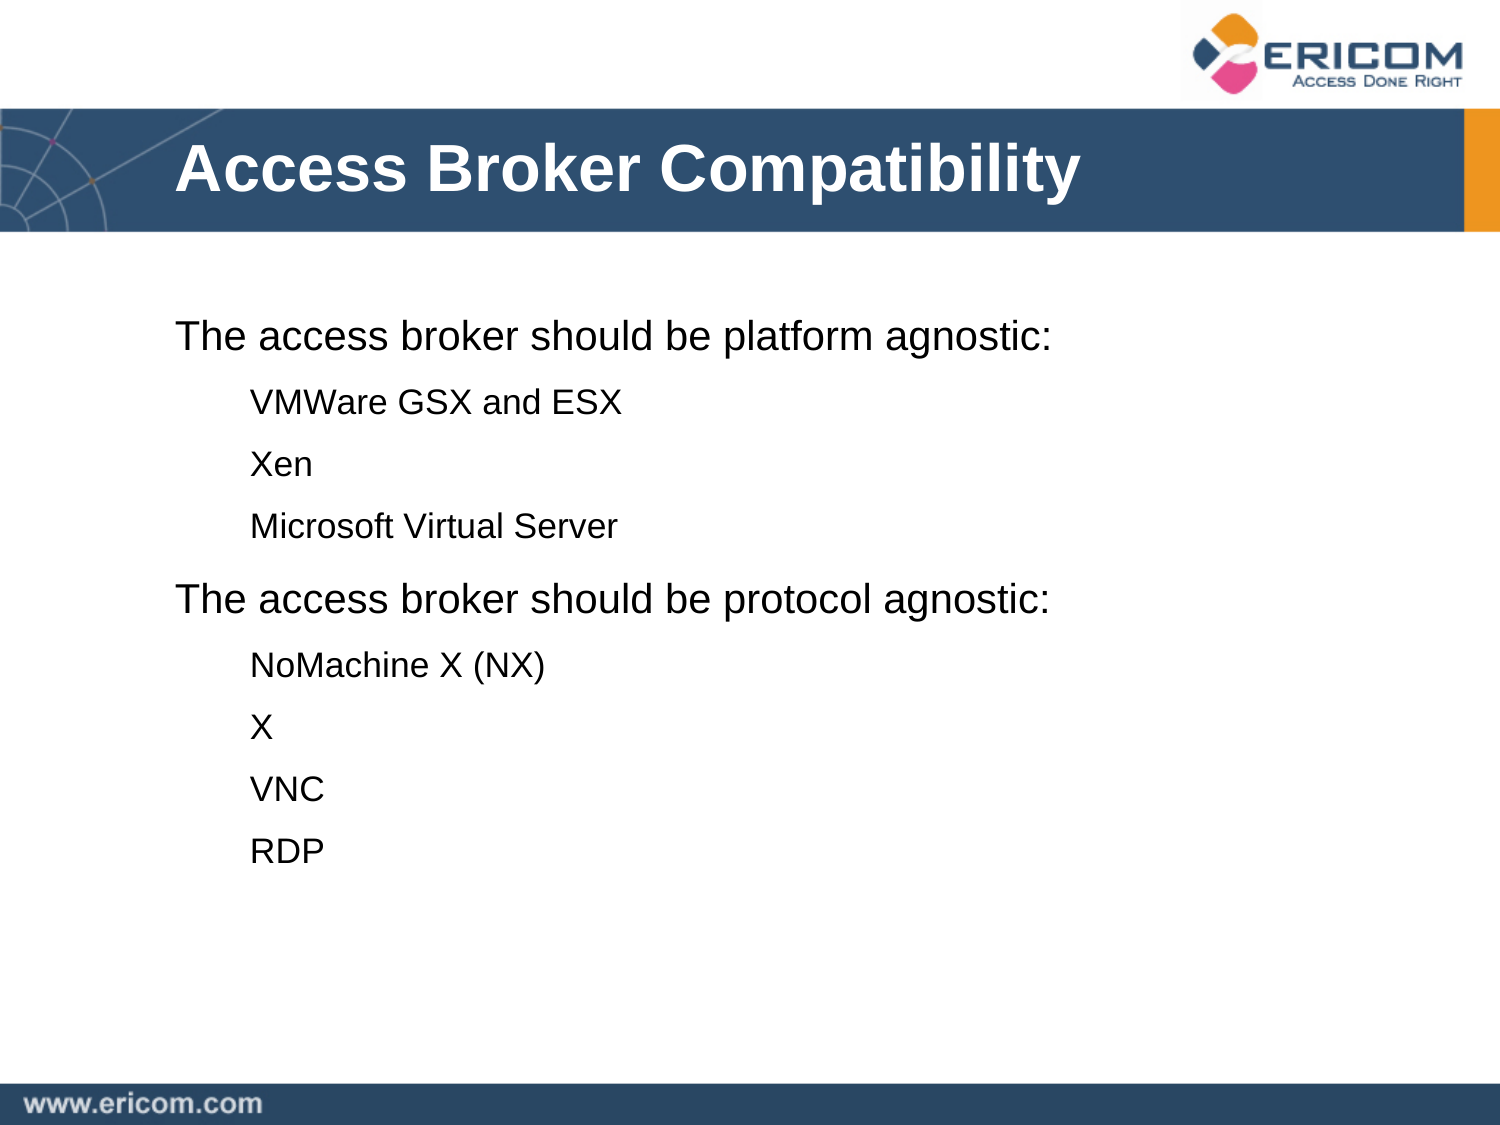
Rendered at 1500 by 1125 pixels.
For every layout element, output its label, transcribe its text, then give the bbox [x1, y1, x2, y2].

list The access broker should be platform agnostic: VMWare GSX and ESX Xen Microsoft Virtual Server The access broker should be protocol agnostic: NoMachine X (NX) X VNC RDP [174, 312, 1438, 988]
picture [0, 0, 1500, 1125]
title Access Broker Compatibility [174, 74, 1438, 263]
